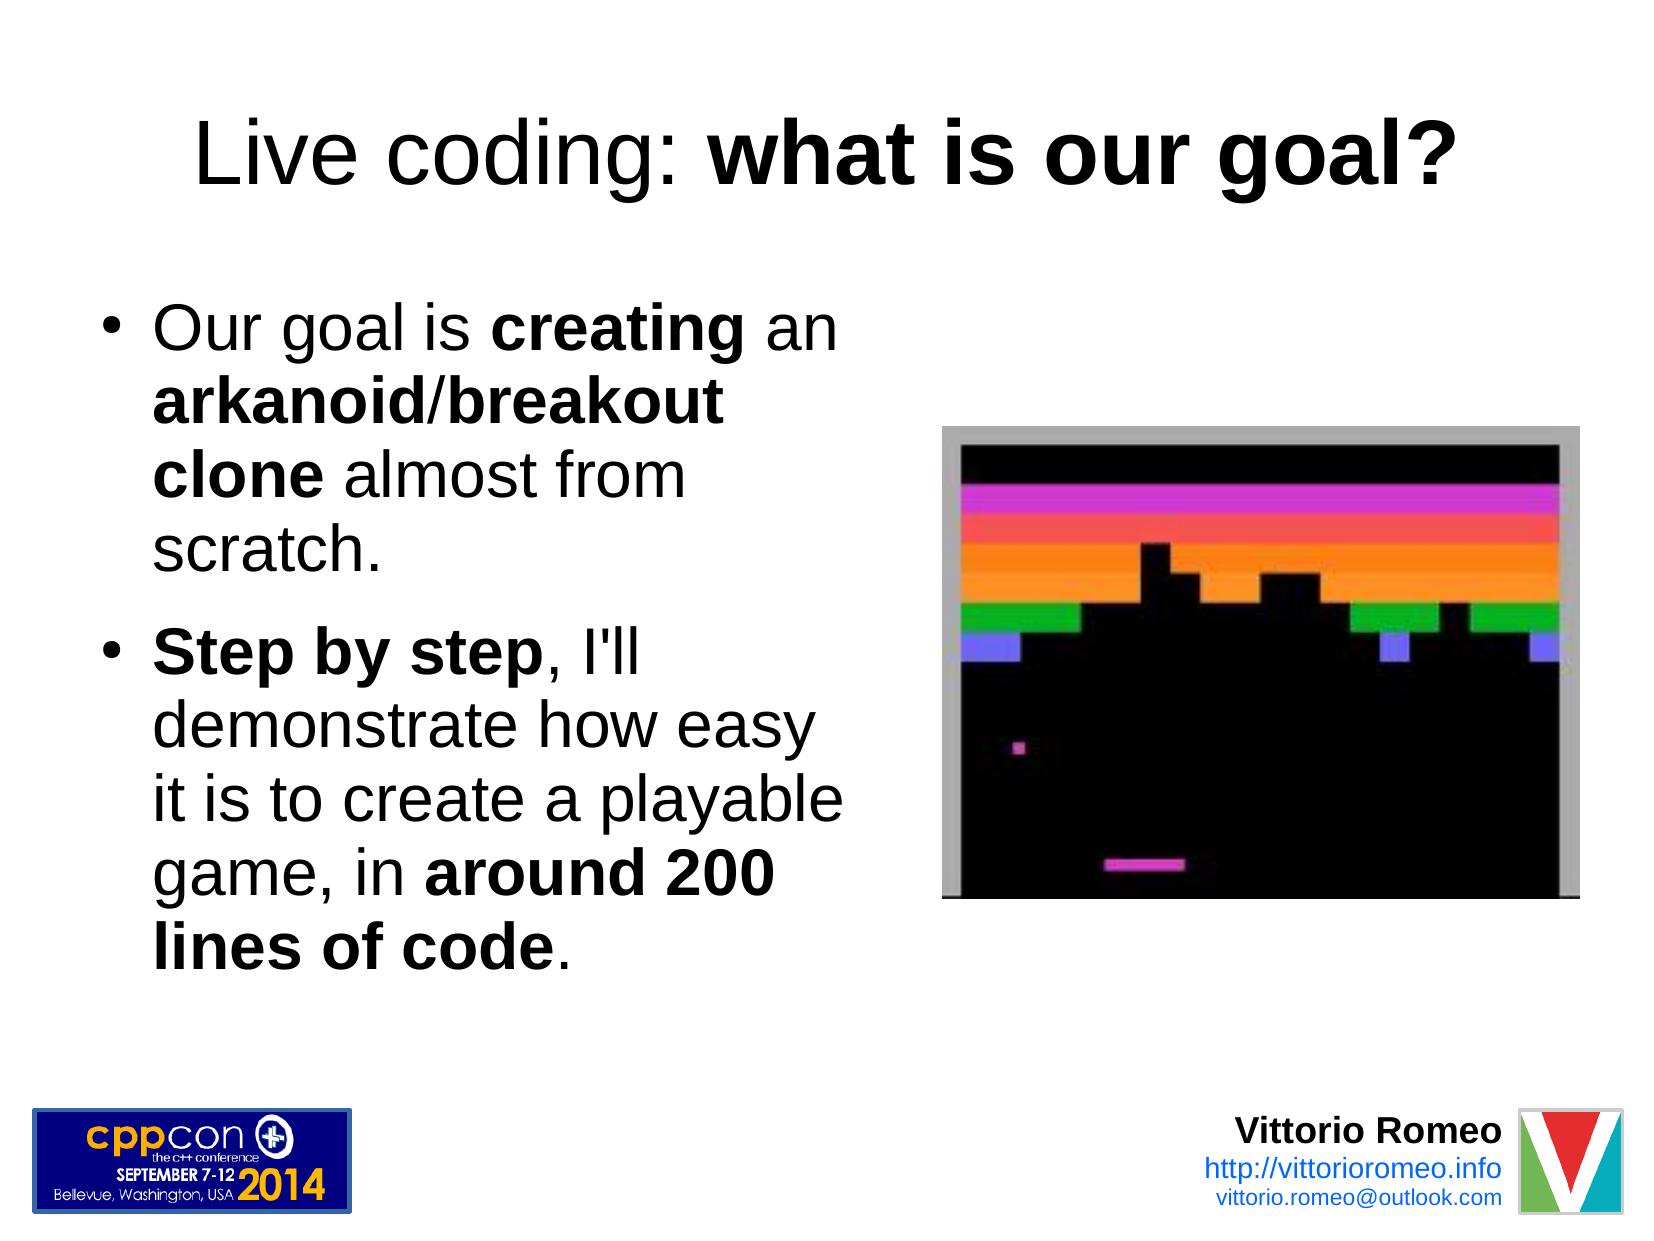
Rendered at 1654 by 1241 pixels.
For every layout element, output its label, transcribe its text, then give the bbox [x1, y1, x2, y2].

picture [1521, 1112, 1621, 1212]
picture [942, 426, 1580, 899]
list Our goal is creating an arkanoid/breakout clone almost from scratch. Step by step, I'll demonstrate how easy it is to create a playable game, in around 200 lines of code. [82, 290, 853, 1010]
title Live coding: what is our goal? [82, 49, 1571, 257]
picture [54, 1114, 325, 1203]
